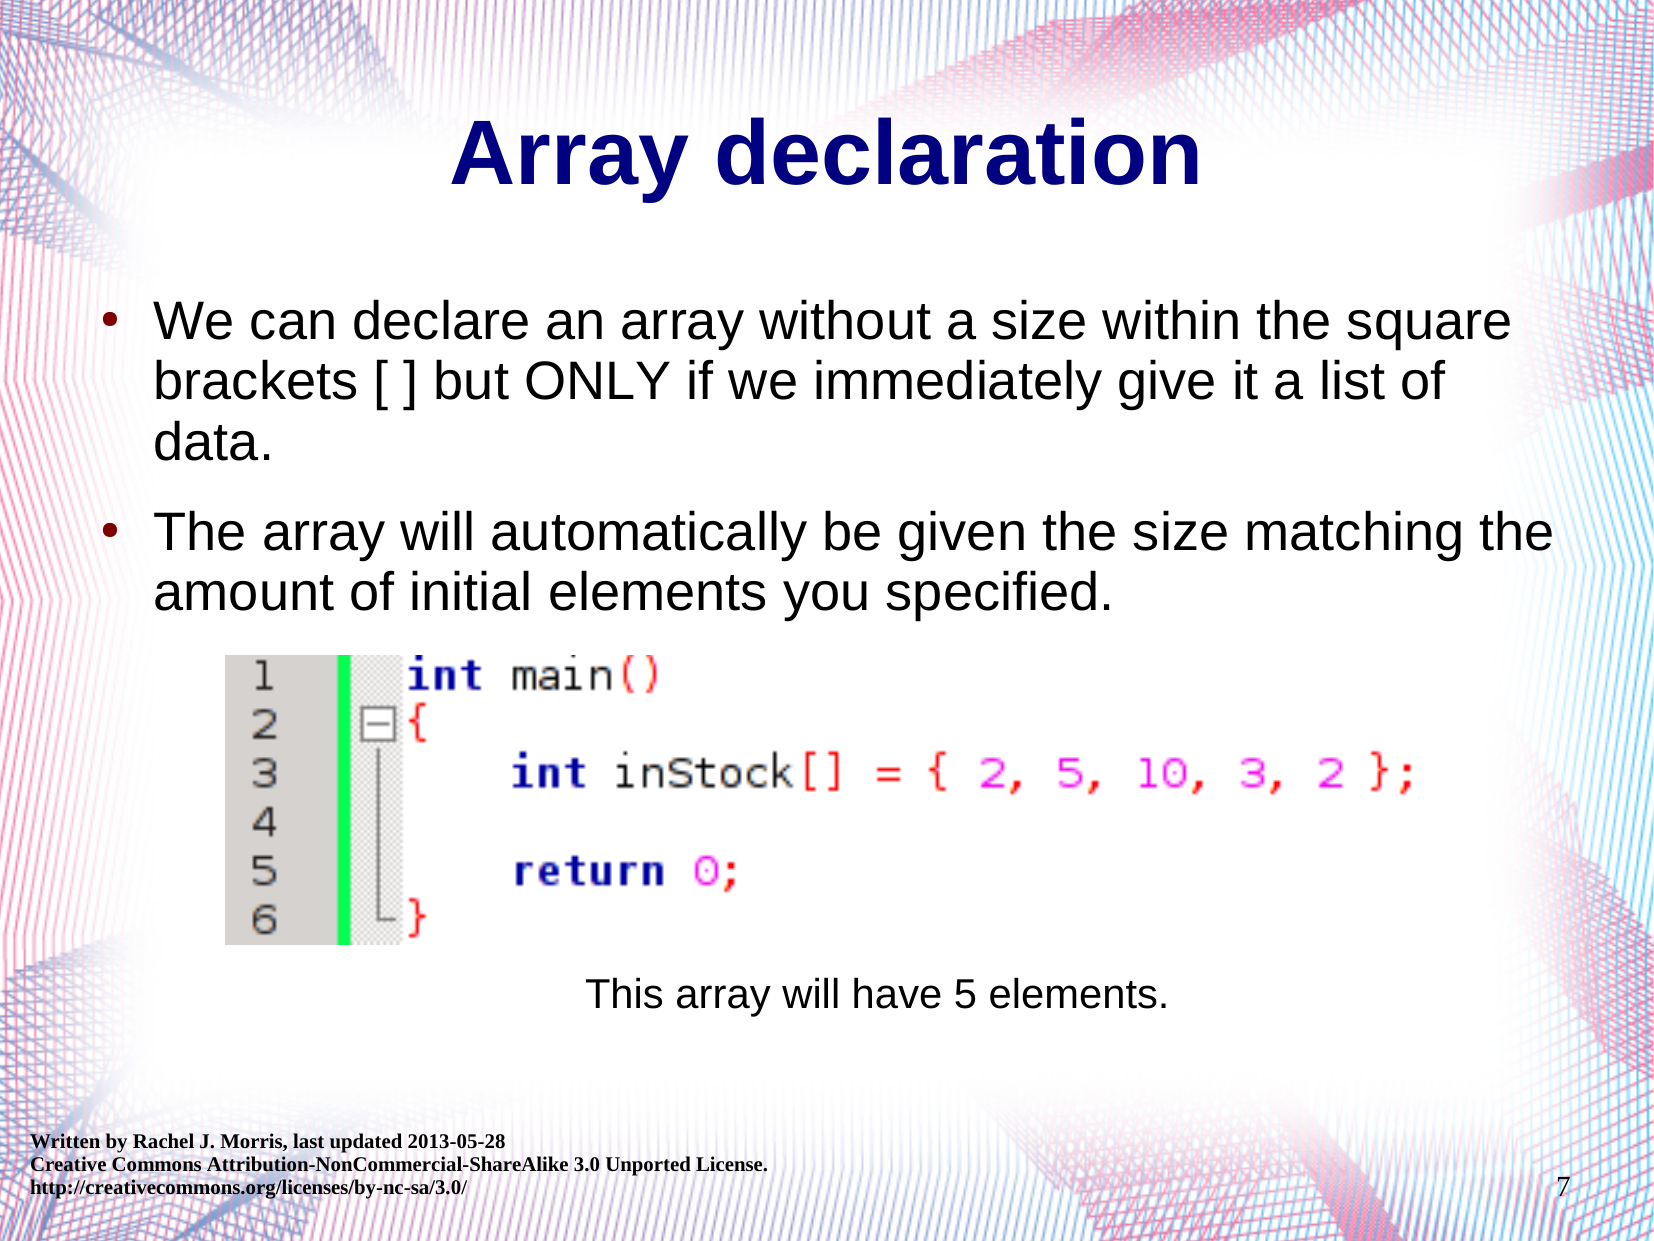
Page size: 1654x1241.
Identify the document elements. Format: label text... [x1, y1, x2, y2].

picture [0, 0, 1654, 1241]
text_box This array will have 5 elements. [405, 963, 1351, 1025]
list We can declare an array without a size within the square brackets [ ] but ONLY if we immediately give it a list of data. The array will automatically be given the size matching the amount of initial elements you specified. [82, 290, 1571, 623]
title Array declaration [82, 49, 1571, 257]
